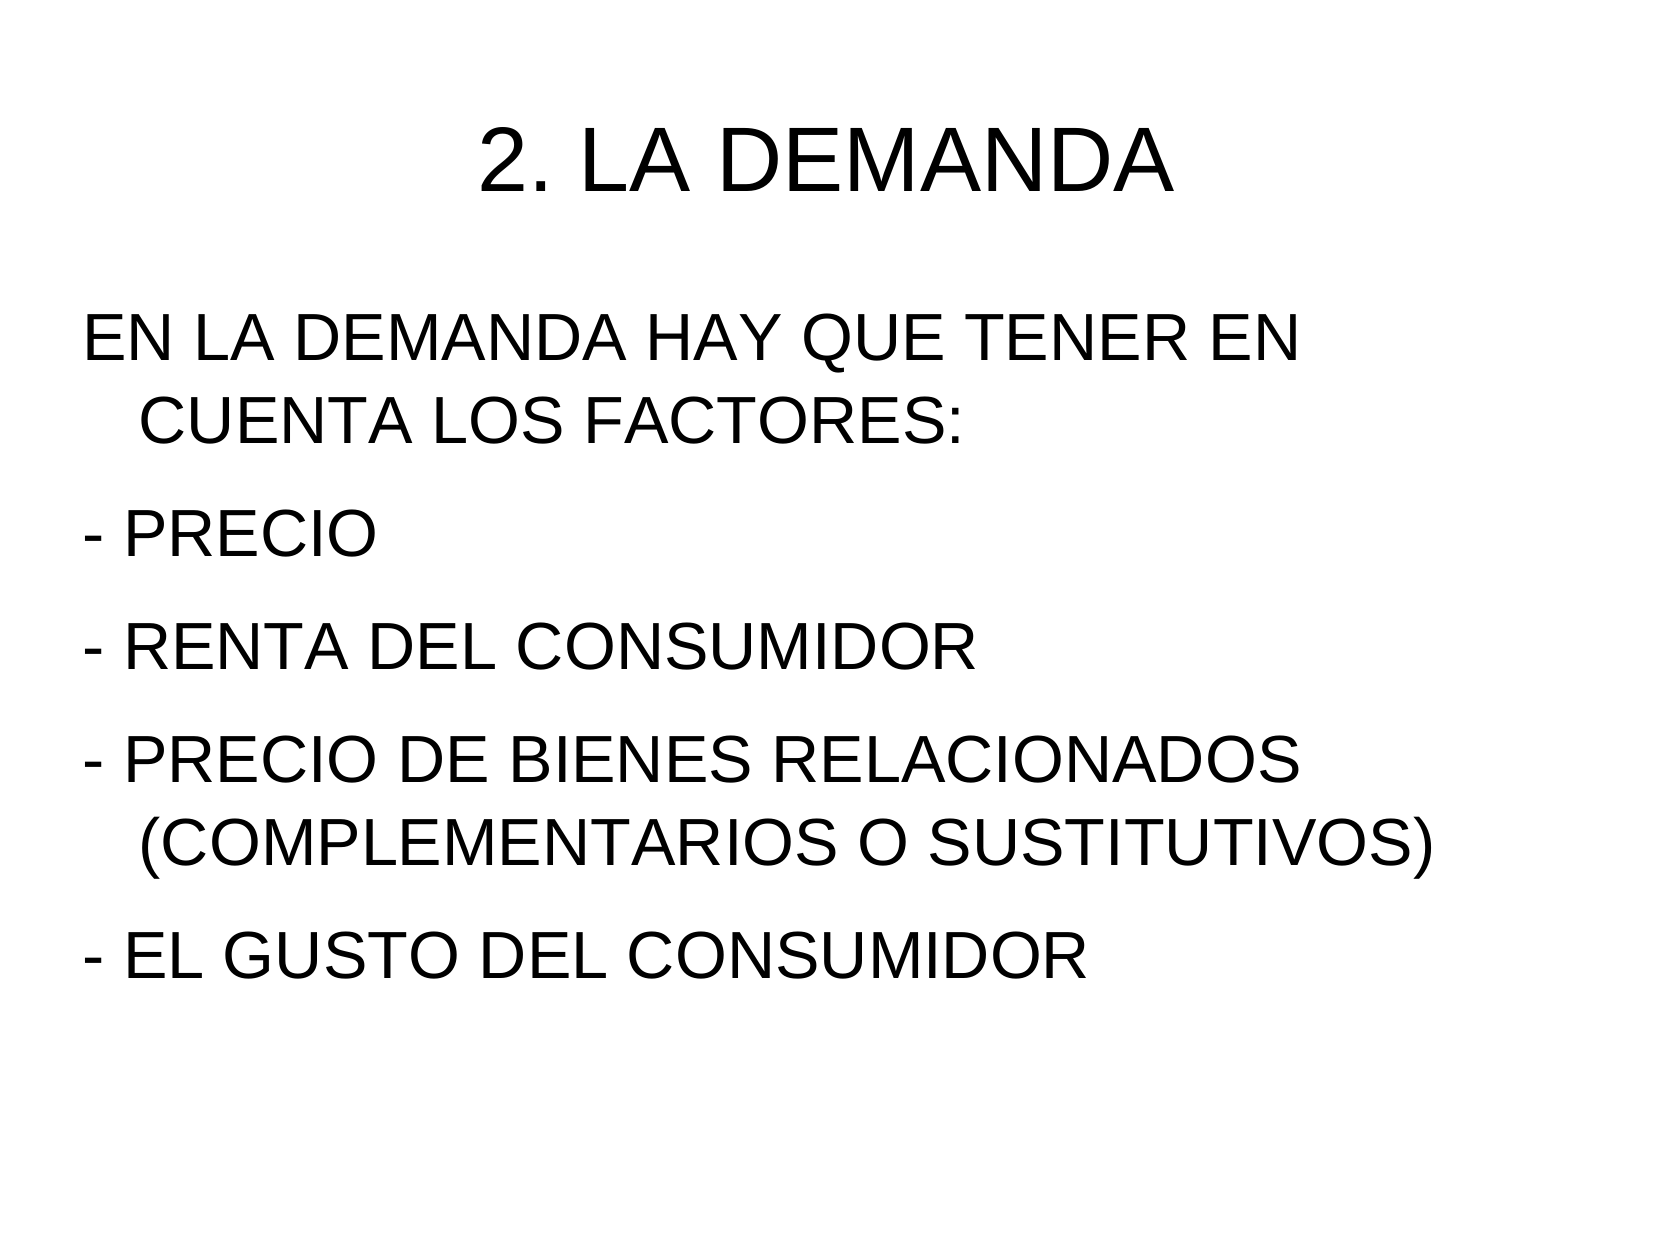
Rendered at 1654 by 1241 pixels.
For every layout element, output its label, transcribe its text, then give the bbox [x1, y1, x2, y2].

list EN LA DEMANDA HAY QUE TENER EN CUENTA LOS FACTORES: - PRECIO - RENTA DEL CONSUMIDOR - PRECIO DE BIENES RELACIONADOS (COMPLEMENTARIOS O SUSTITUTIVOS) - EL GUSTO DEL CONSUMIDOR [82, 290, 1571, 1109]
title 2. LA DEMANDA [82, 49, 1571, 257]
